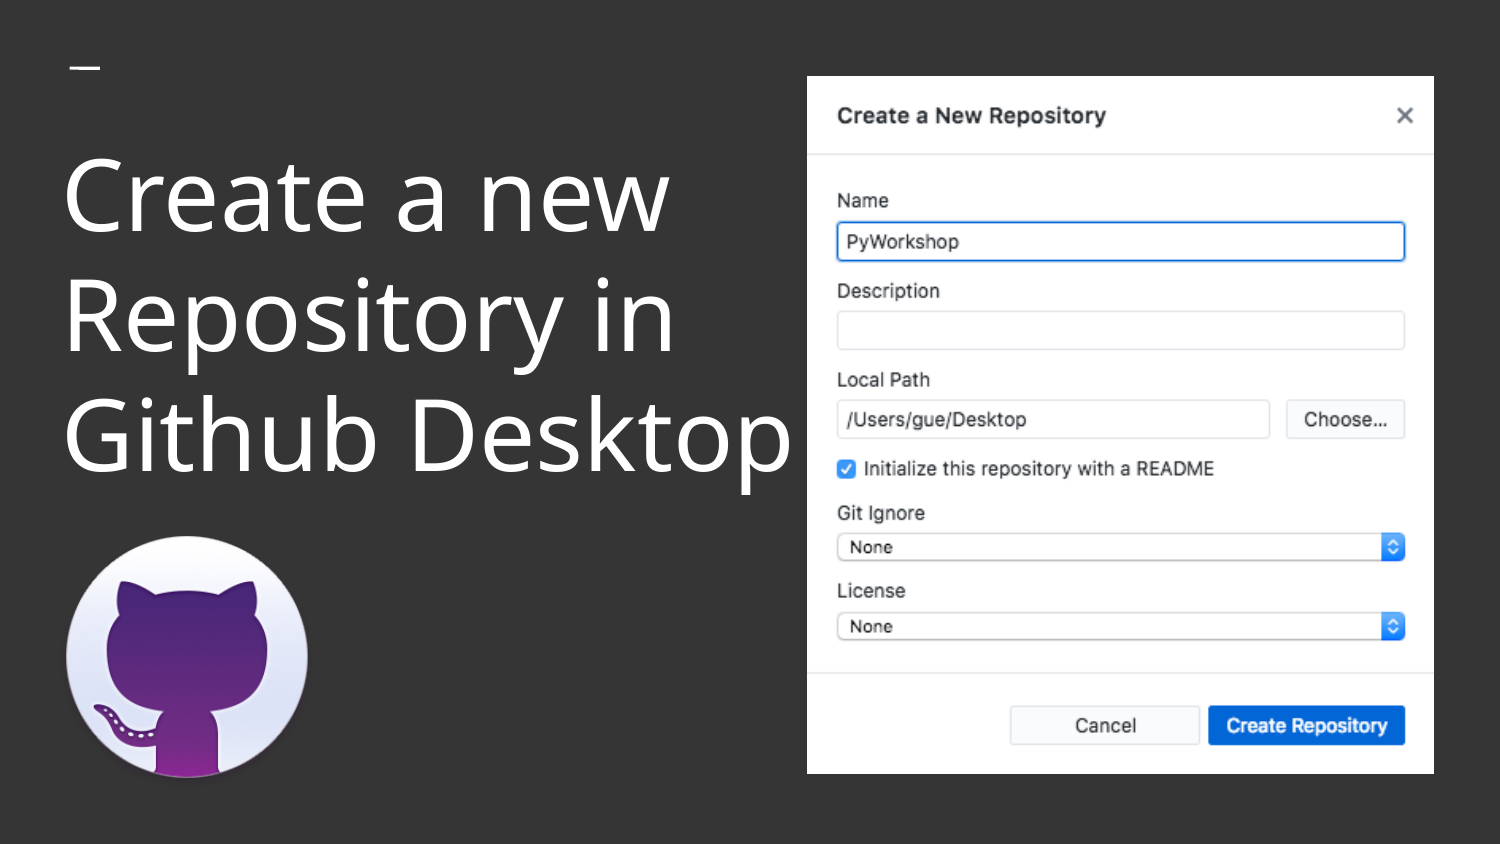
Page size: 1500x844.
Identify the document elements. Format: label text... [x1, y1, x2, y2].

picture [50, 520, 324, 794]
title Create a new Repository in Github Desktop [46, 116, 807, 374]
picture [807, 76, 1434, 774]
